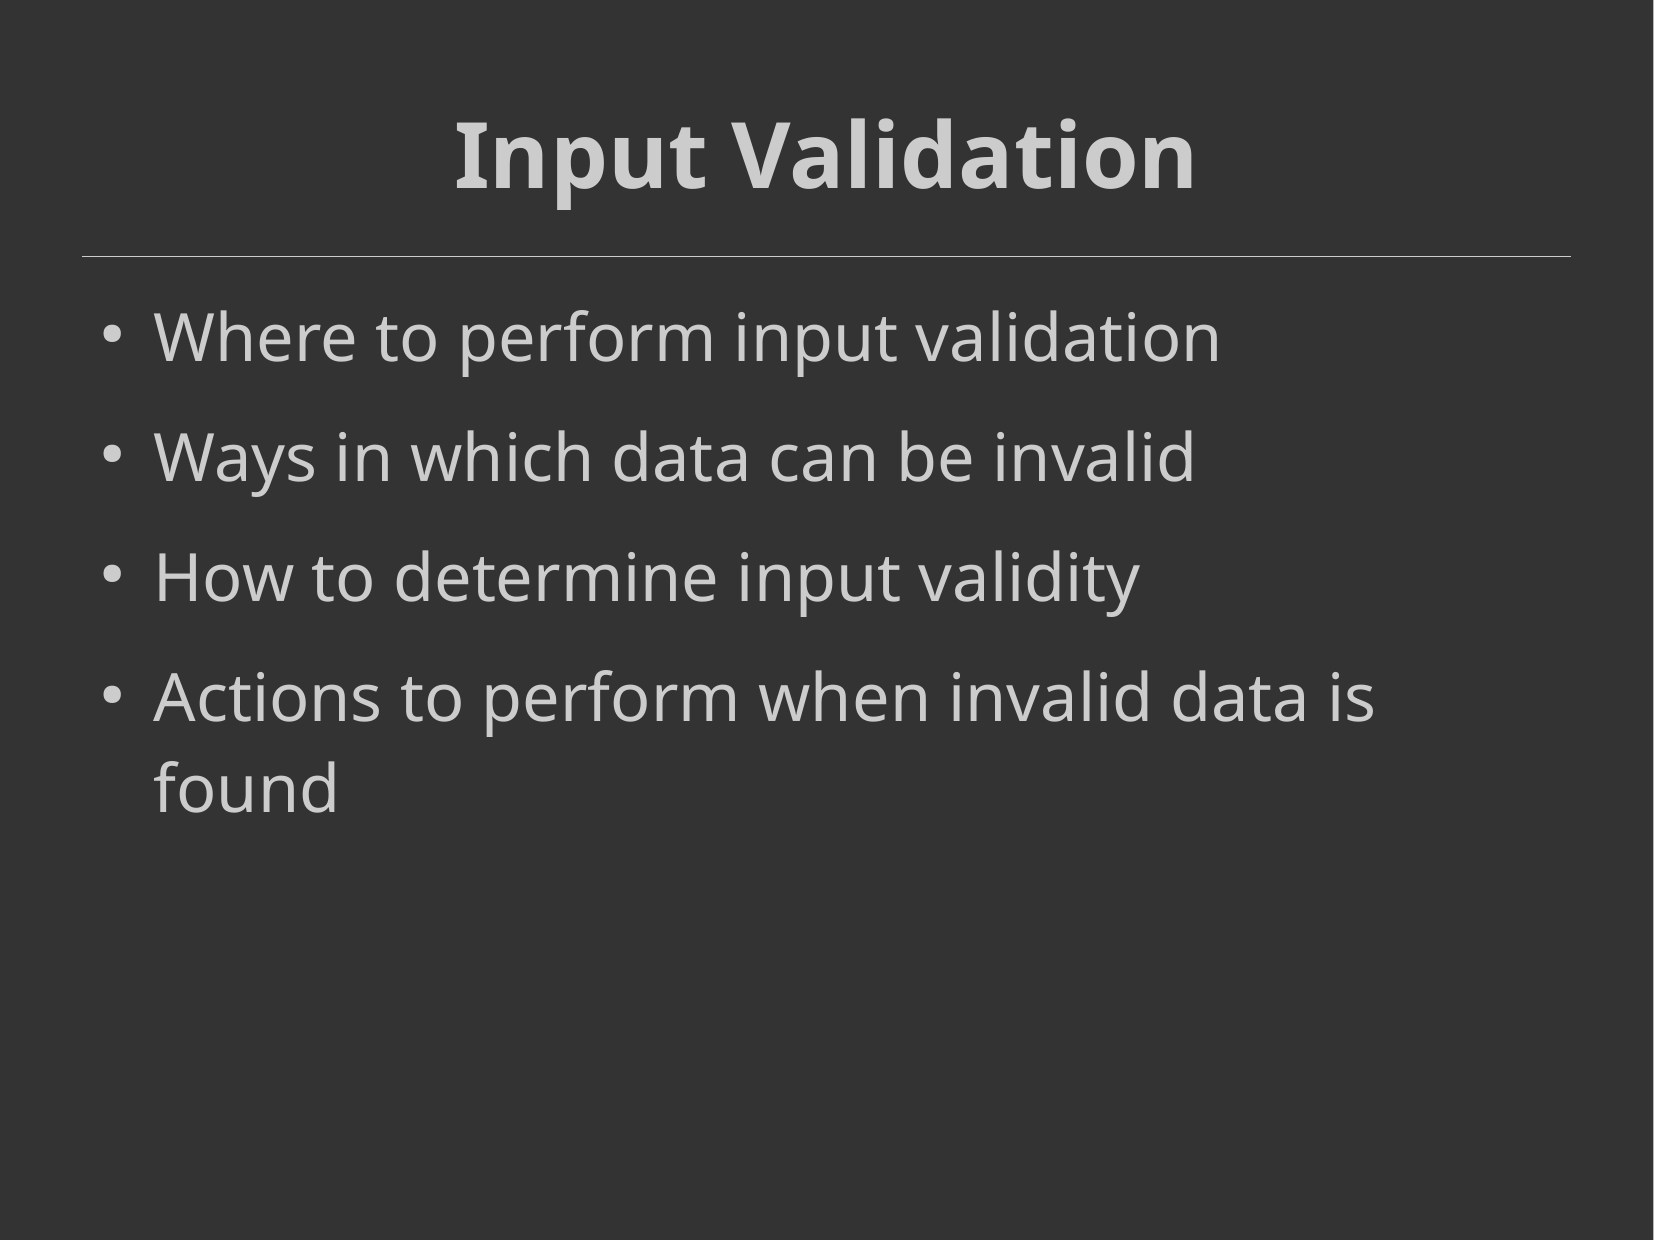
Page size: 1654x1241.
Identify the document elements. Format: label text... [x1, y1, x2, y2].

title Input Validation [82, 49, 1571, 257]
list Where to perform input validation Ways in which data can be invalid How to determine input validity Actions to perform when invalid data is found [82, 290, 1571, 1010]
